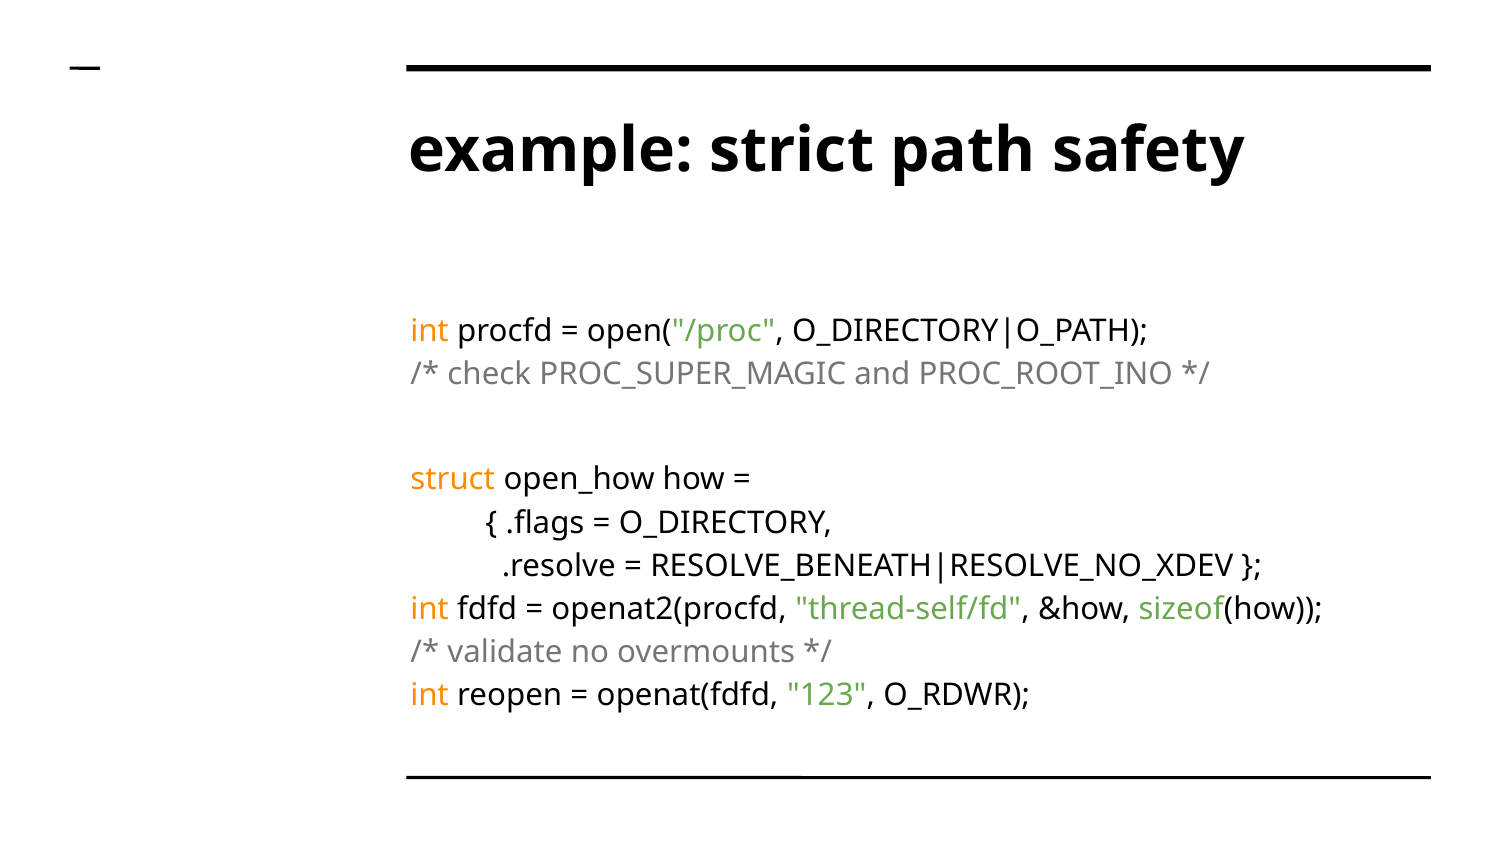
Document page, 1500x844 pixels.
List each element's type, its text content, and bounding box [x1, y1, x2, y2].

list int procfd = open("/proc", O_DIRECTORY|O_PATH); /* check PROC_SUPER_MAGIC and PROC_ROOT_INO */ struct open_how how = { .flags = O_DIRECTORY, .resolve = RESOLVE_BENEATH|RESOLVE_NO_XDEV }; int fdfd = openat2(procfd, "thread-self/fd", &how, sizeof(how)); /* validate no overmounts */ int reopen = openat(fdfd, "123", O_RDWR); [395, 261, 1433, 755]
title example: strict path safety [393, 94, 1431, 199]
